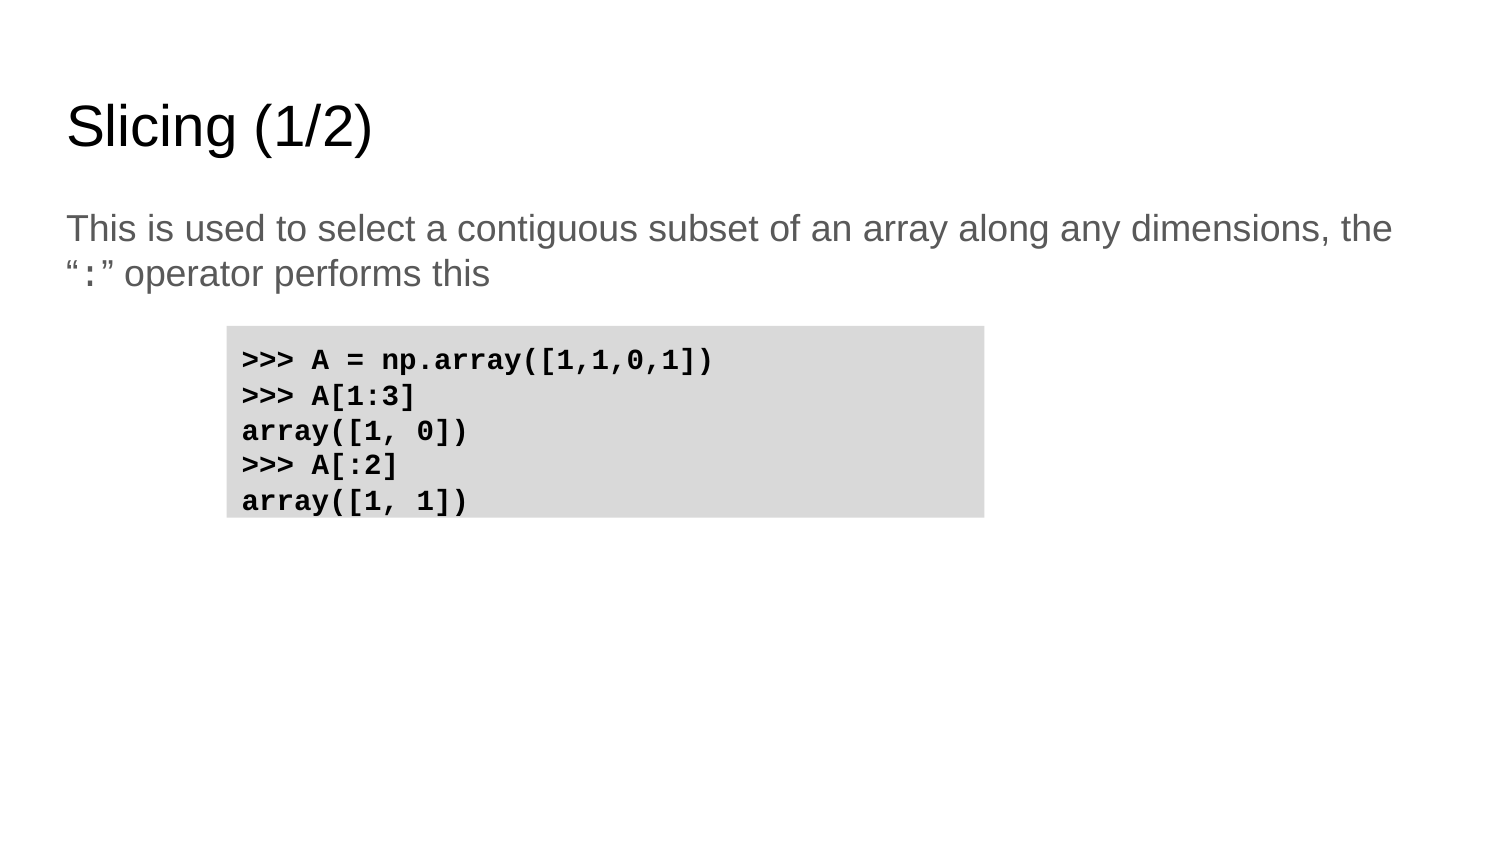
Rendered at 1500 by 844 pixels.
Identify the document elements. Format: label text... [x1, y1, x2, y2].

list This is used to select a contiguous subset of an array along any dimensions, the “:” operator performs this [51, 189, 1449, 721]
text_box >>> A = np.array([1,1,0,1]) >>> A[1:3] array([1, 0]) >>> A[:2] array([1, 1]) [226, 325, 985, 518]
title Slicing (1/2) [51, 72, 1449, 167]
